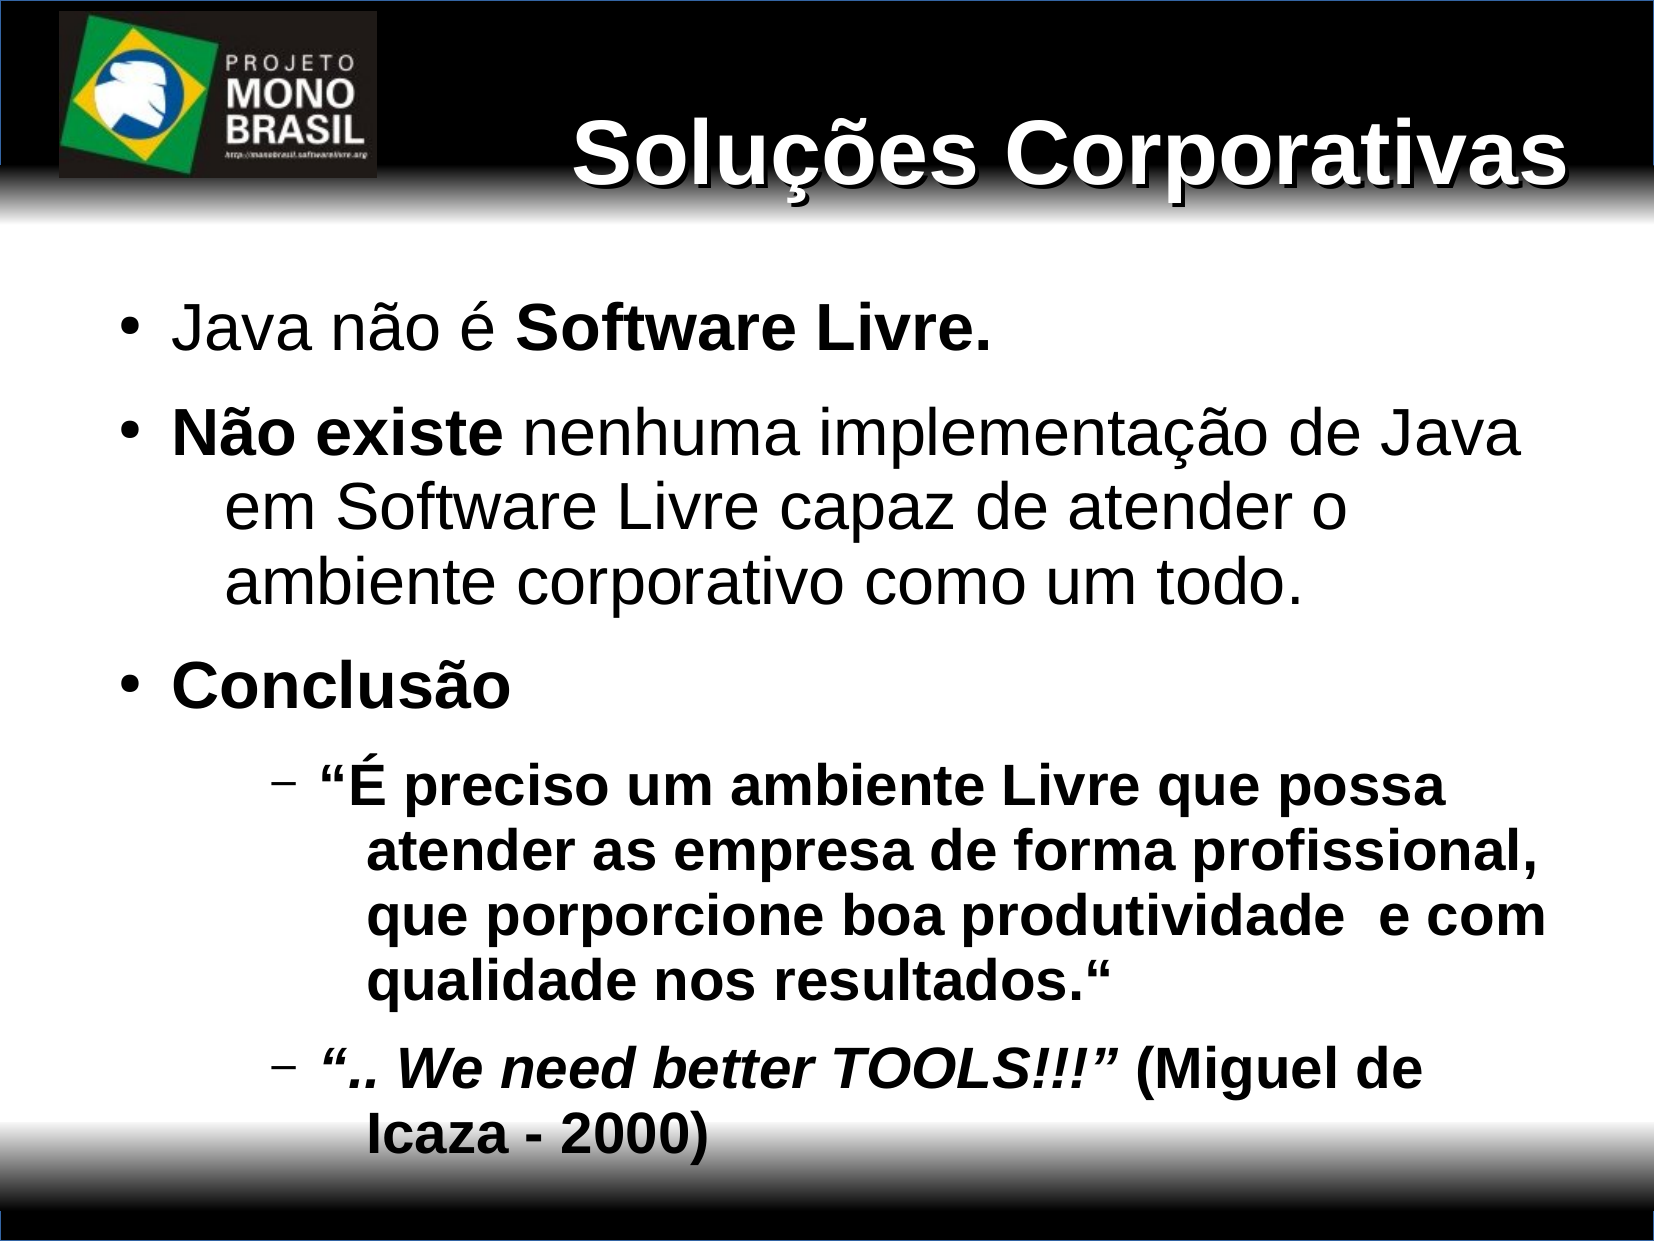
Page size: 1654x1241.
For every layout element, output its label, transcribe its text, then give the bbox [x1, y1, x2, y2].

title Soluções Corporativas [82, 49, 1571, 257]
picture [59, 11, 377, 178]
list Java não é Software Livre. Não existe nenhuma implementação de Java em Software Livre capaz de atender o ambiente corporativo como um todo. Conclusão “É preciso um ambiente Livre que possa atender as empresa de forma profissional, que porporcione boa produtividade e com qualidade nos resultados.“ “.. We need better TOOLS!!!” (Miguel de Icaza - 2000) [82, 290, 1571, 1128]
